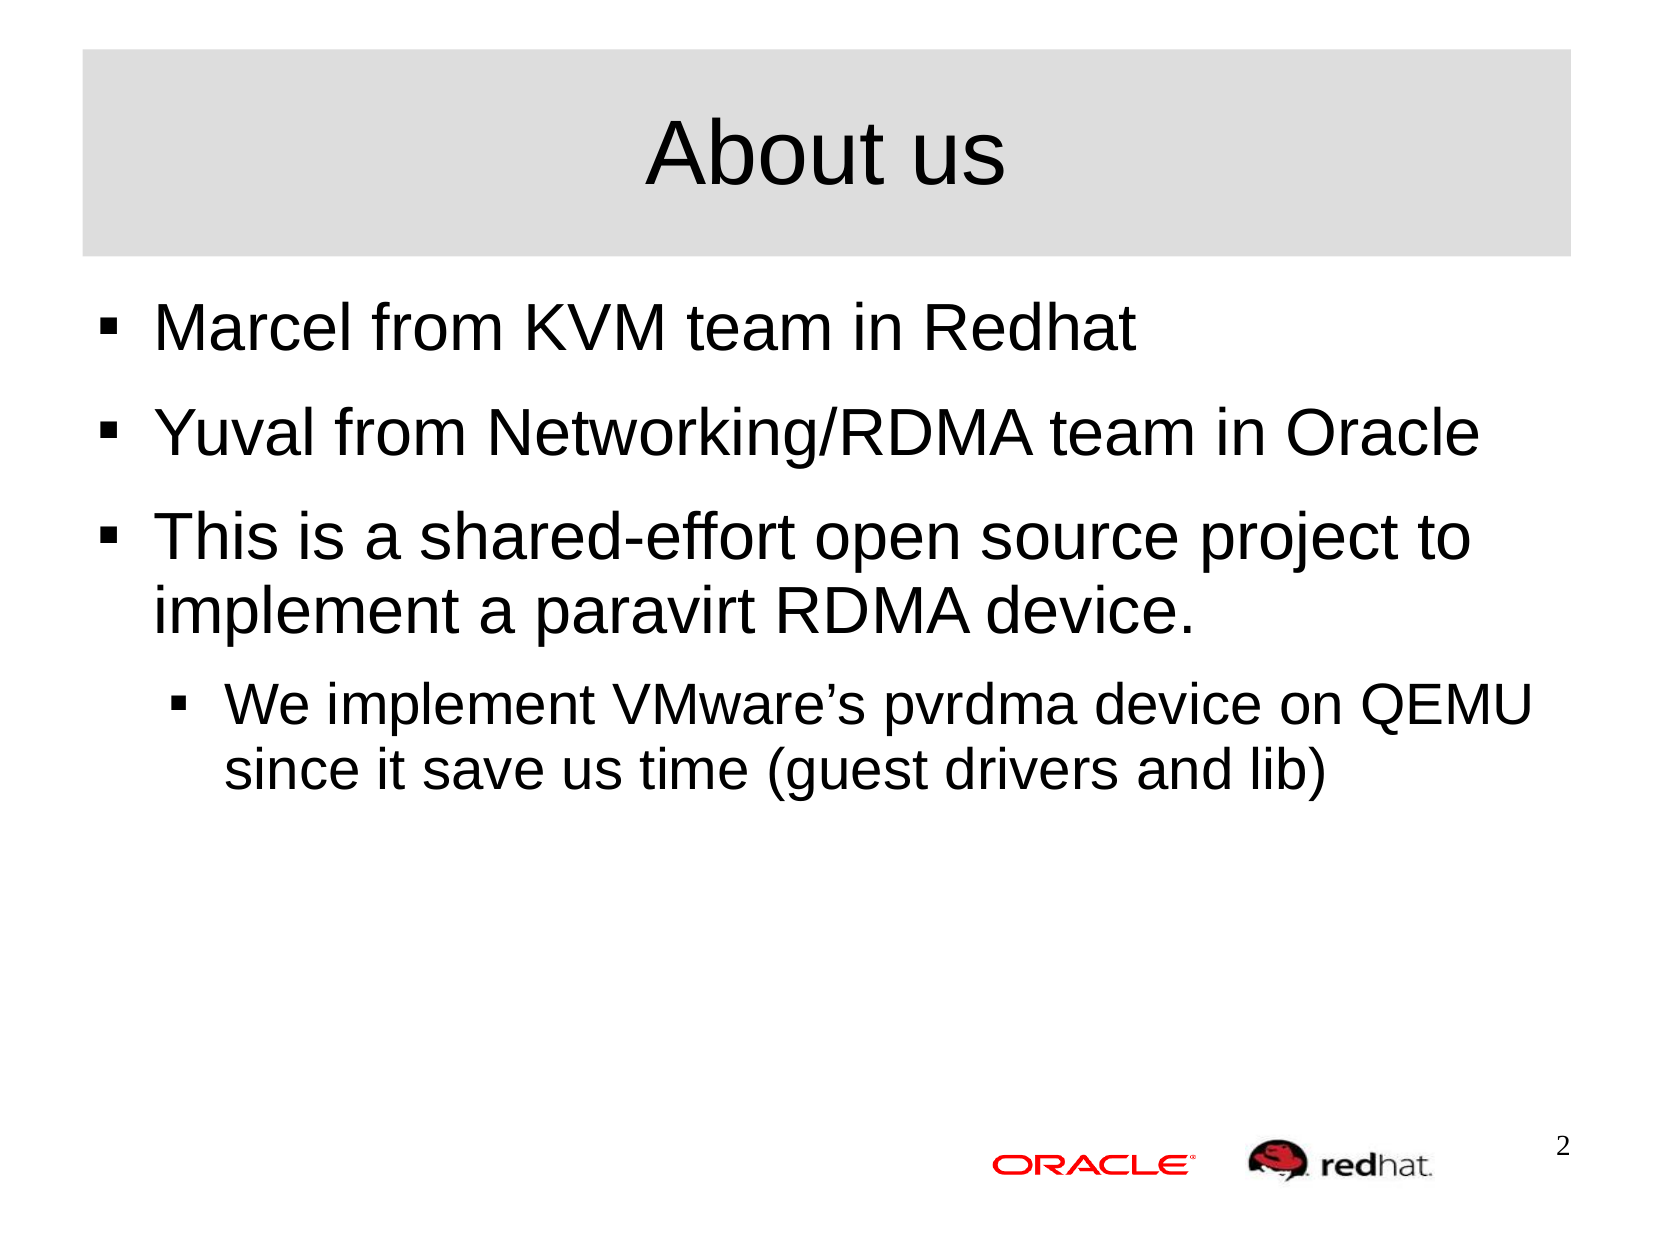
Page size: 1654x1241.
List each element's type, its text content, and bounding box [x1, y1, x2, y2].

picture [975, 1117, 1213, 1212]
list Marcel from KVM team in Redhat Yuval from Networking/RDMA team in Oracle This is a shared-effort open source project to implement a paravirt RDMA device. We implement VMware’s pvrdma device on QEMU since it save us time (guest drivers and lib) [82, 290, 1571, 1010]
picture [1245, 1090, 1435, 1241]
title About us [82, 49, 1571, 257]
